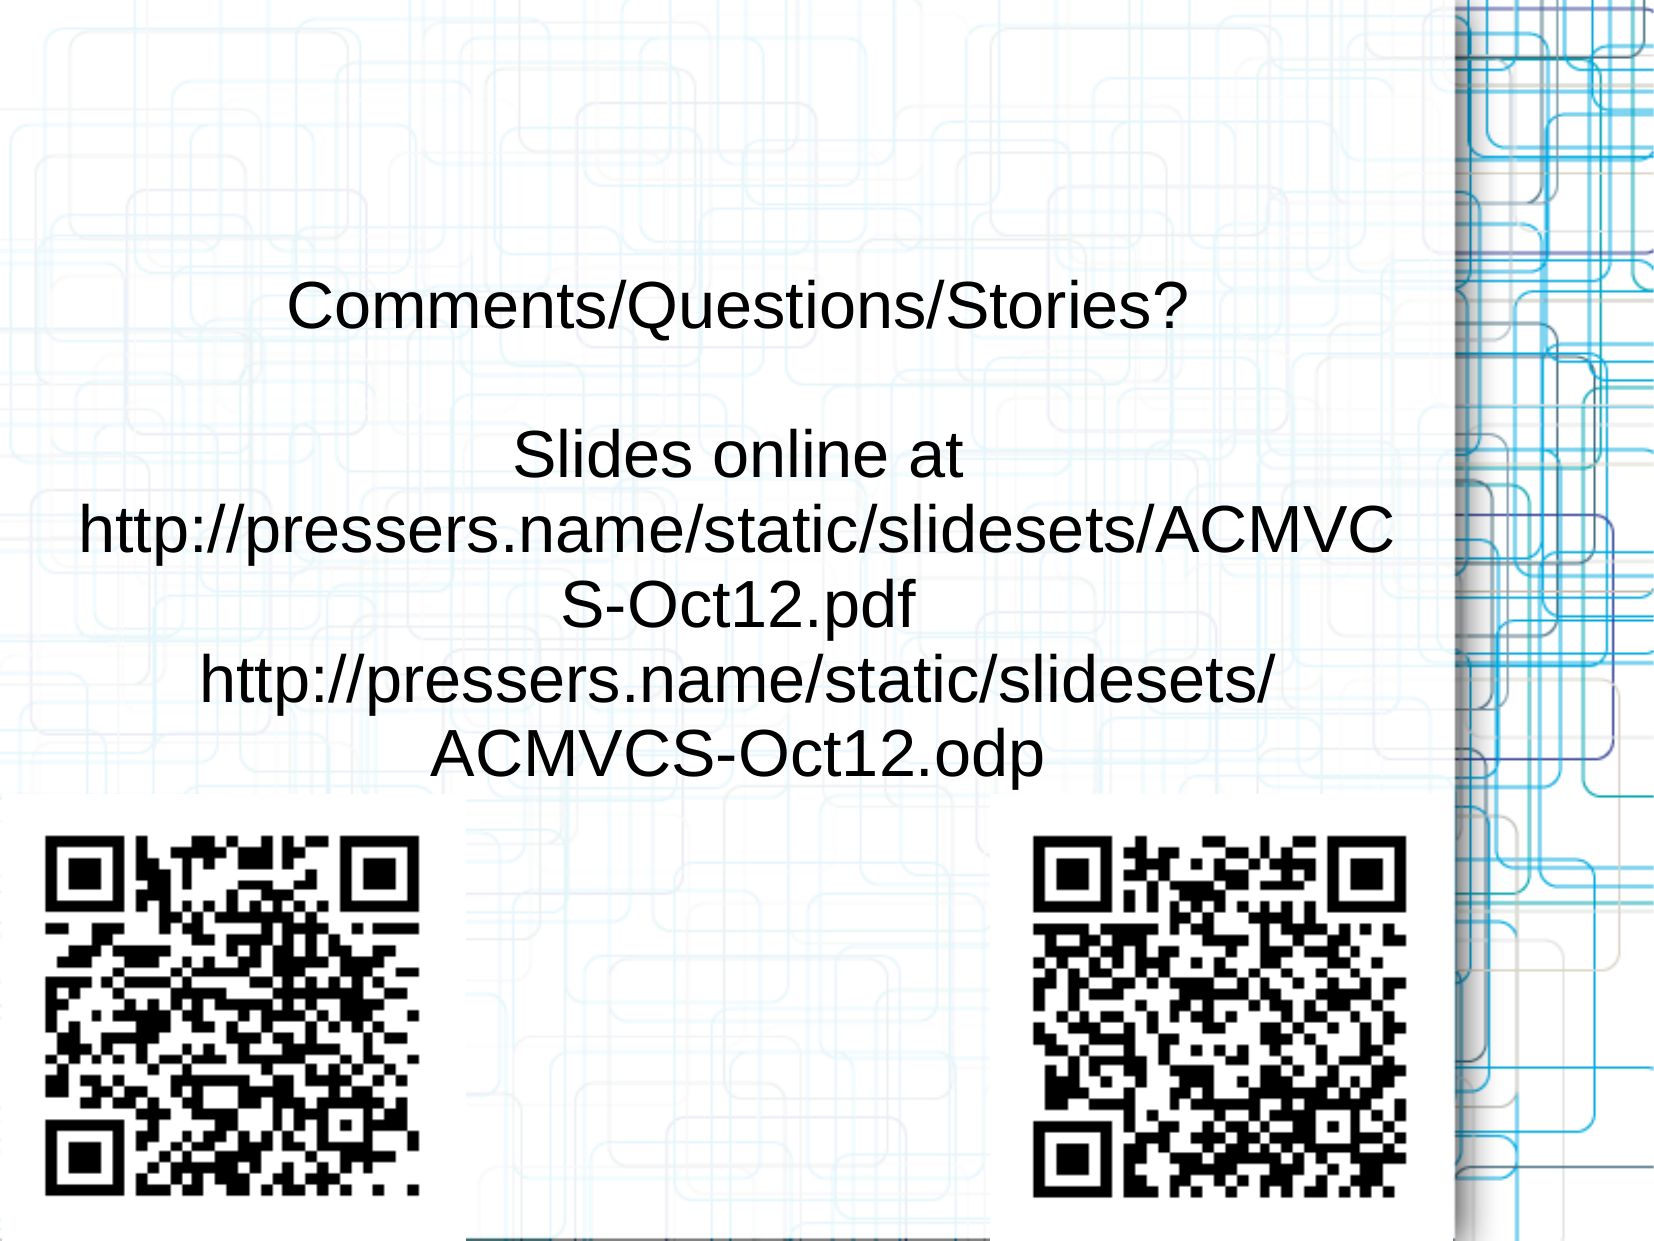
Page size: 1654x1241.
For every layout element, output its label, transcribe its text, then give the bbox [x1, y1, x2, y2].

subtitle Comments/Questions/Stories? Slides online at http://pressers.name/static/slidesets/ACMVCS-Oct12.pdf http://pressers.name/static/slidesets/ACMVCS-Oct12.odp [59, 49, 1418, 1010]
picture [0, 0, 1654, 1241]
